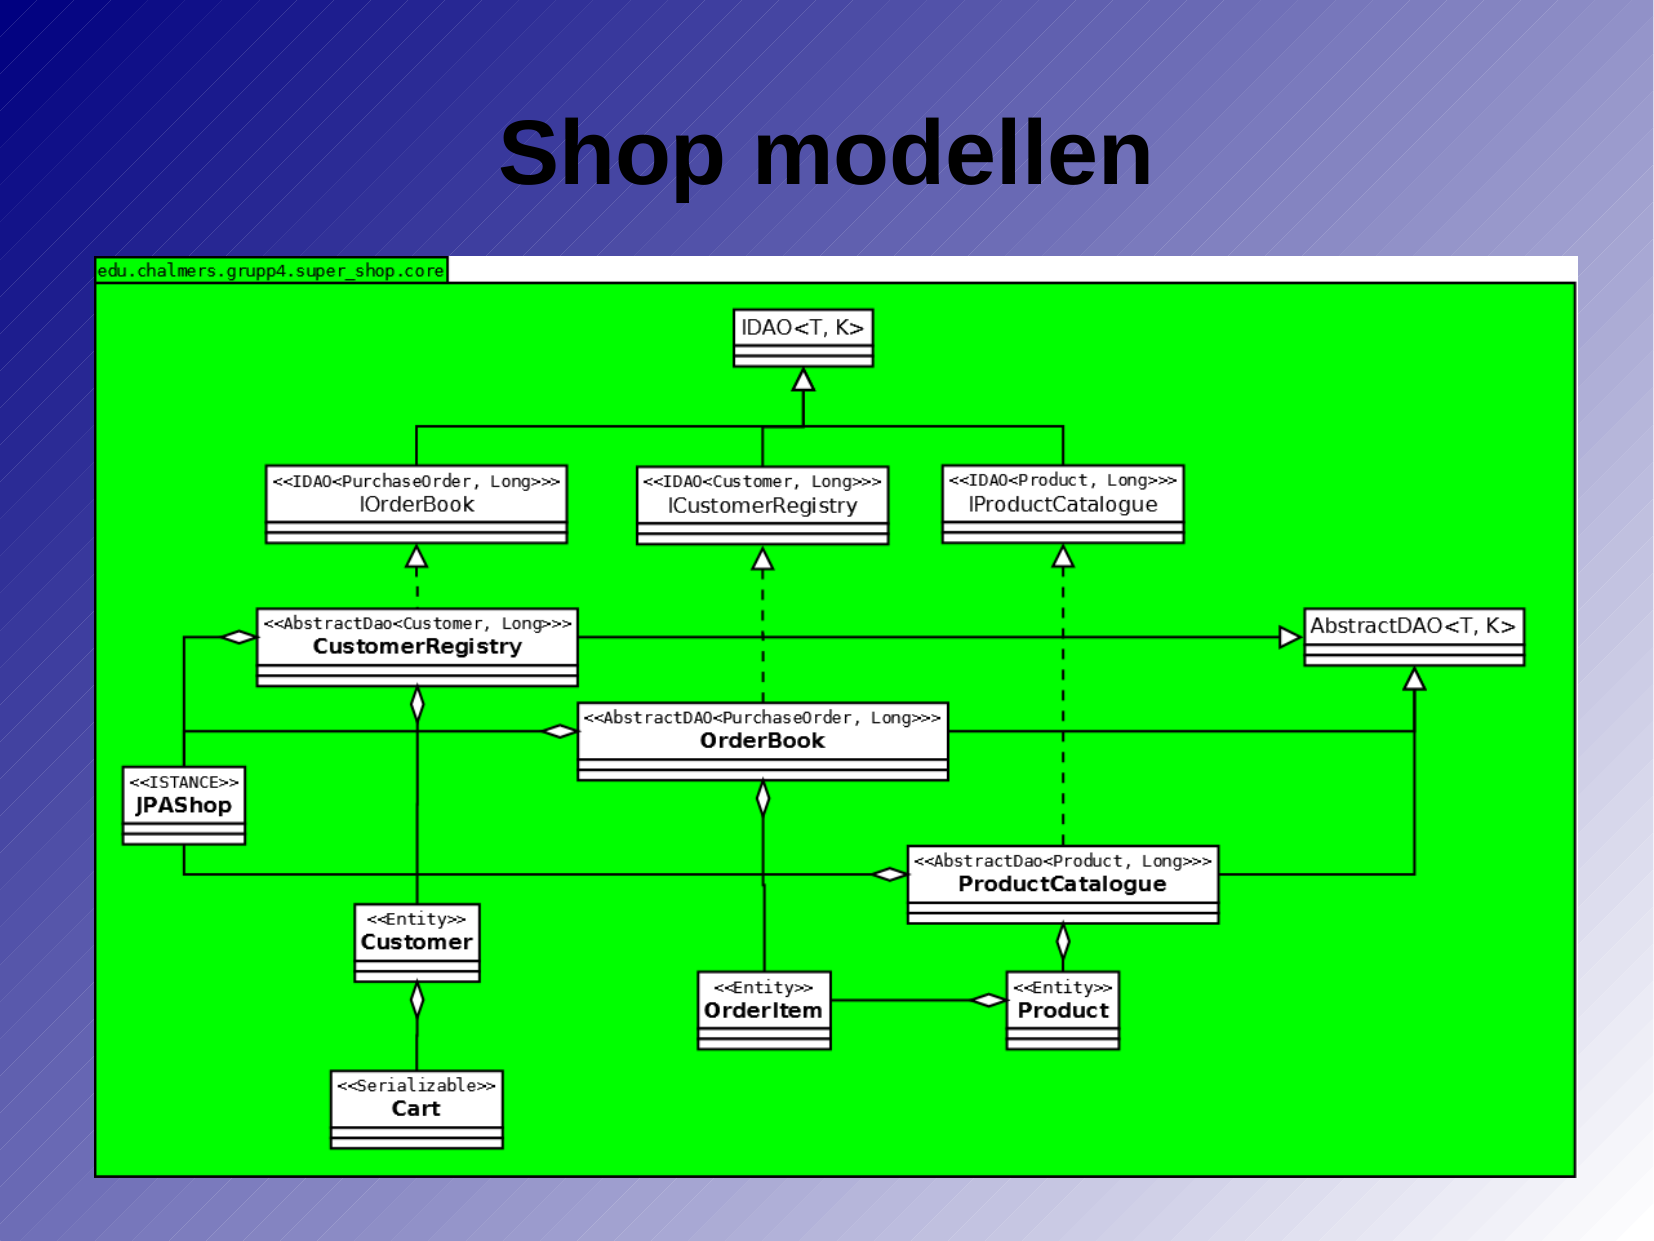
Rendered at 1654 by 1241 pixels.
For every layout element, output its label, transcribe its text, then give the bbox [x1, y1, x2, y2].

title Shop modellen [82, 49, 1571, 257]
picture [94, 256, 1578, 1178]
